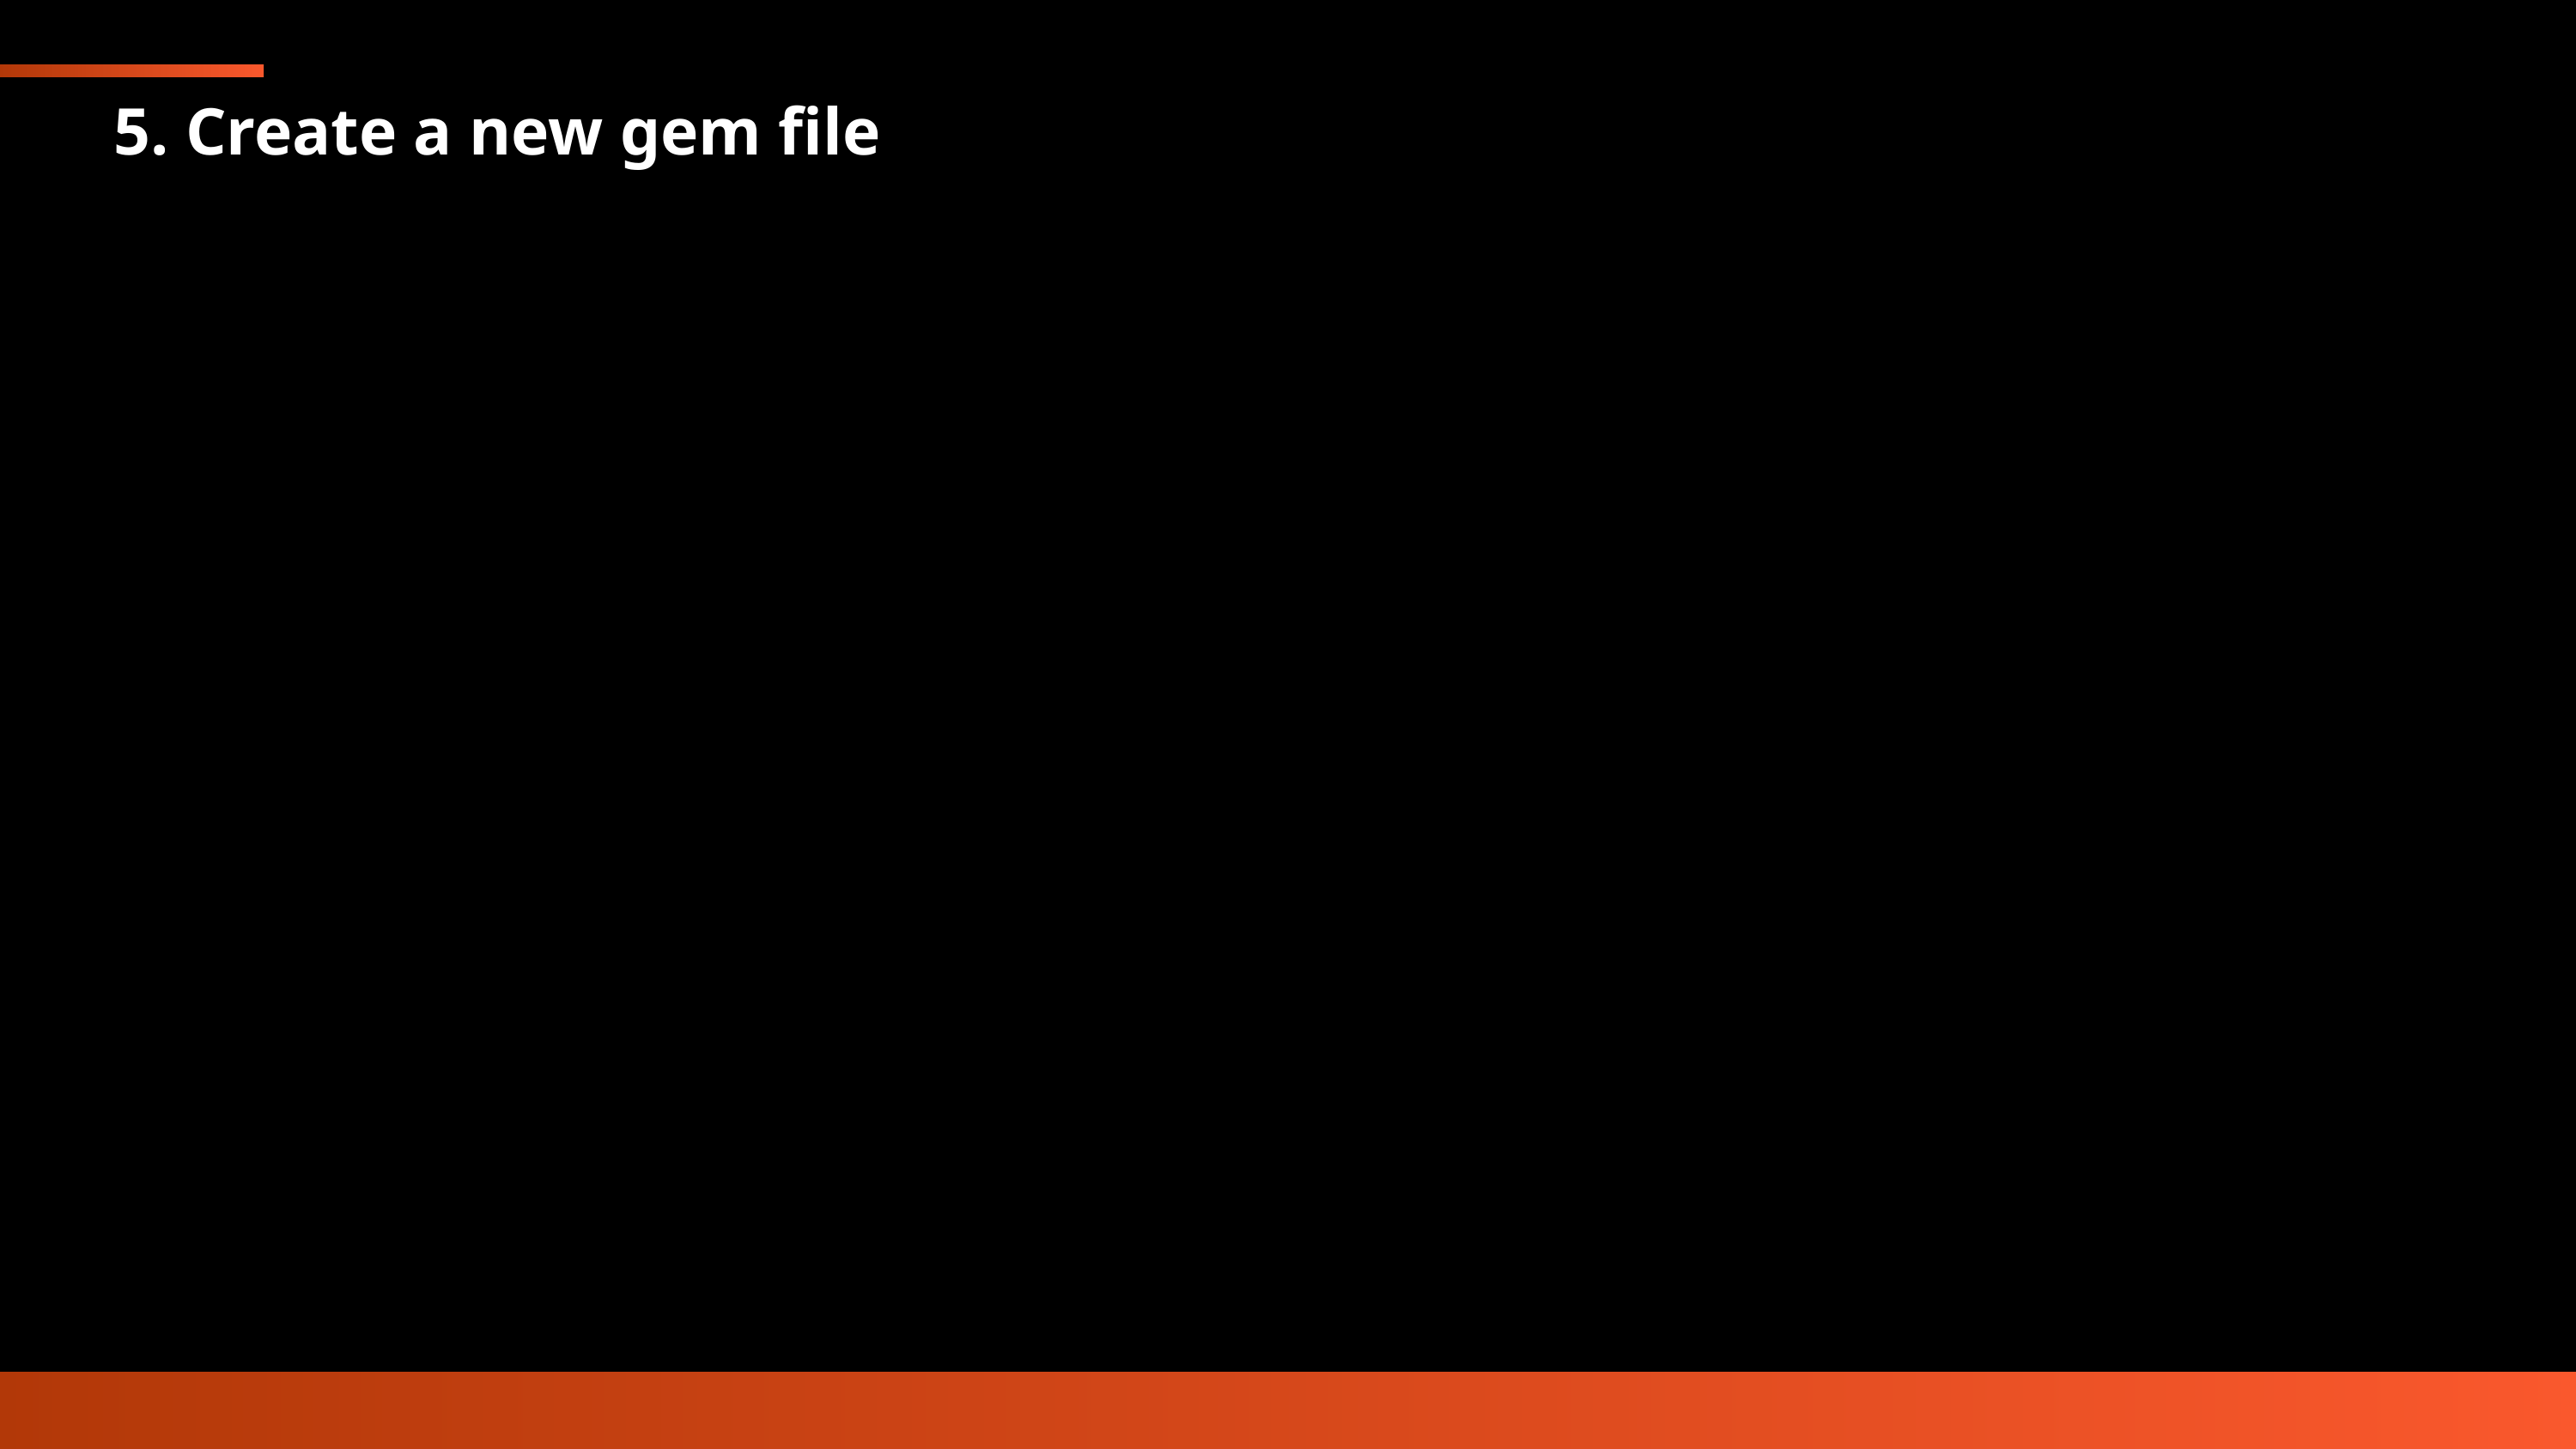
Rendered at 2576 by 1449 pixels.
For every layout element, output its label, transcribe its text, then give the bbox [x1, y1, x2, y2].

text_box Google drive [2516, 1372, 2524, 1448]
title 5. Create a new gem file [88, 64, 2488, 227]
